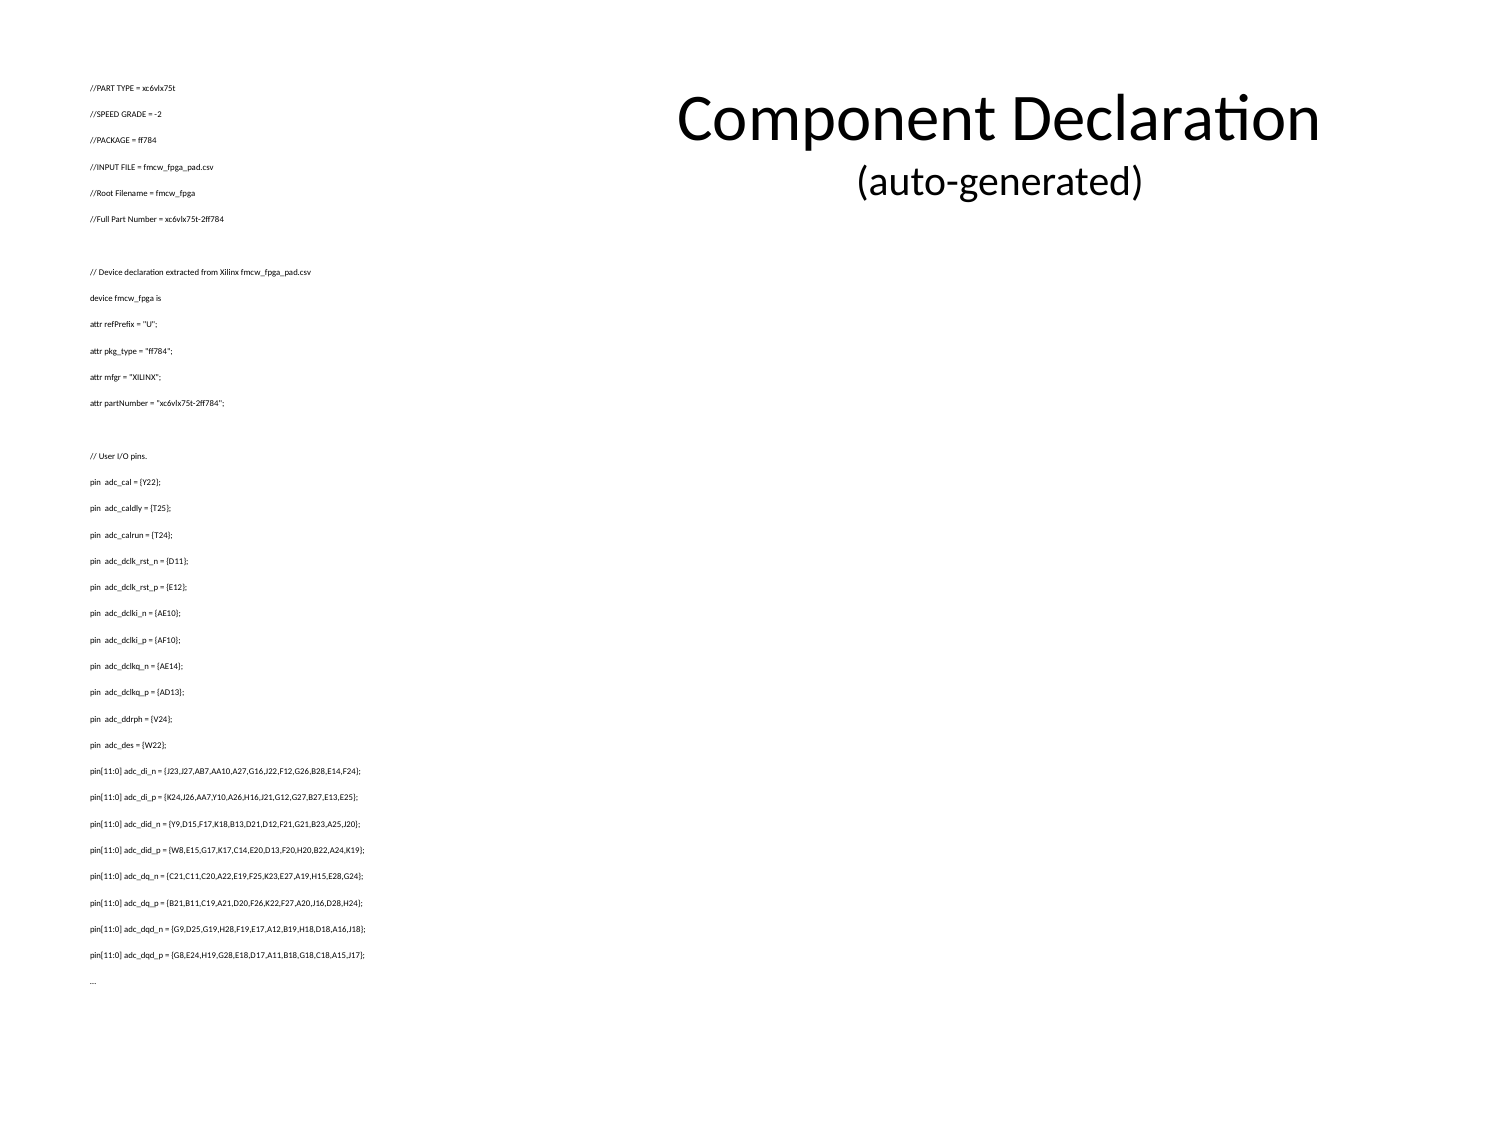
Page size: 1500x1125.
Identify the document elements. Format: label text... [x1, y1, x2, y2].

title Component Declaration (auto-generated) [575, 45, 1425, 233]
list //PART TYPE = xc6vlx75t //SPEED GRADE = -2 //PACKAGE = ff784 //INPUT FILE = fmcw_fpga_pad.csv //Root Filename = fmcw_fpga //Full Part Number = xc6vlx75t-2ff784 // Device declaration extracted from Xilinx fmcw_fpga_pad.csv device fmcw_fpga is attr refPrefix = "U"; attr pkg_type = "ff784"; attr mfgr = "XILINX"; attr partNumber = "xc6vlx75t-2ff784"; // User I/O pins. pin adc_cal = {Y22}; pin adc_caldly = {T25}; pin adc_calrun = {T24}; pin adc_dclk_rst_n = {D11}; pin adc_dclk_rst_p = {E12}; pin adc_dclki_n = {AE10}; pin adc_dclki_p = {AF10}; pin adc_dclkq_n = {AE14}; pin adc_dclkq_p = {AD13}; pin adc_ddrph = {V24}; pin adc_des = {W22}; pin[11:0] adc_di_n = {J23,J27,AB7,AA10,A27,G16,J22,F12,G26,B28,E14,F24}; pin[11:0] adc_di_p = {K24,J26,AA7,Y10,A26,H16,J21,G12,G27,B27,E13,E25}; pin[11:0] adc_did_n = {Y9,D15,F17,K18,B13,D21,D12,F21,G21,B23,A25,J20}; pin[11:0] adc_did_p = {W8,E15,G17,K17,C14,E20,D13,F20,H20,B22,A24,K19}; pin[11:0] adc_dq_n = {C21,C11,C20,A22,E19,F25,K23,E27,A19,H15,E28,G24}; pin[11:0] adc_dq_p = {B21,B11,C19,A21,D20,F26,K22,F27,A20,J16,D28,H24}; pin[11:0] adc_dqd_n = {G9,D25,G19,H28,F19,E17,A12,B19,H18,D18,A16,J18}; pin[11:0] adc_dqd_p = {G8,E24,H19,G28,E18,D17,A11,B18,G18,C18,A15,J17}; … [75, 75, 1425, 1005]
